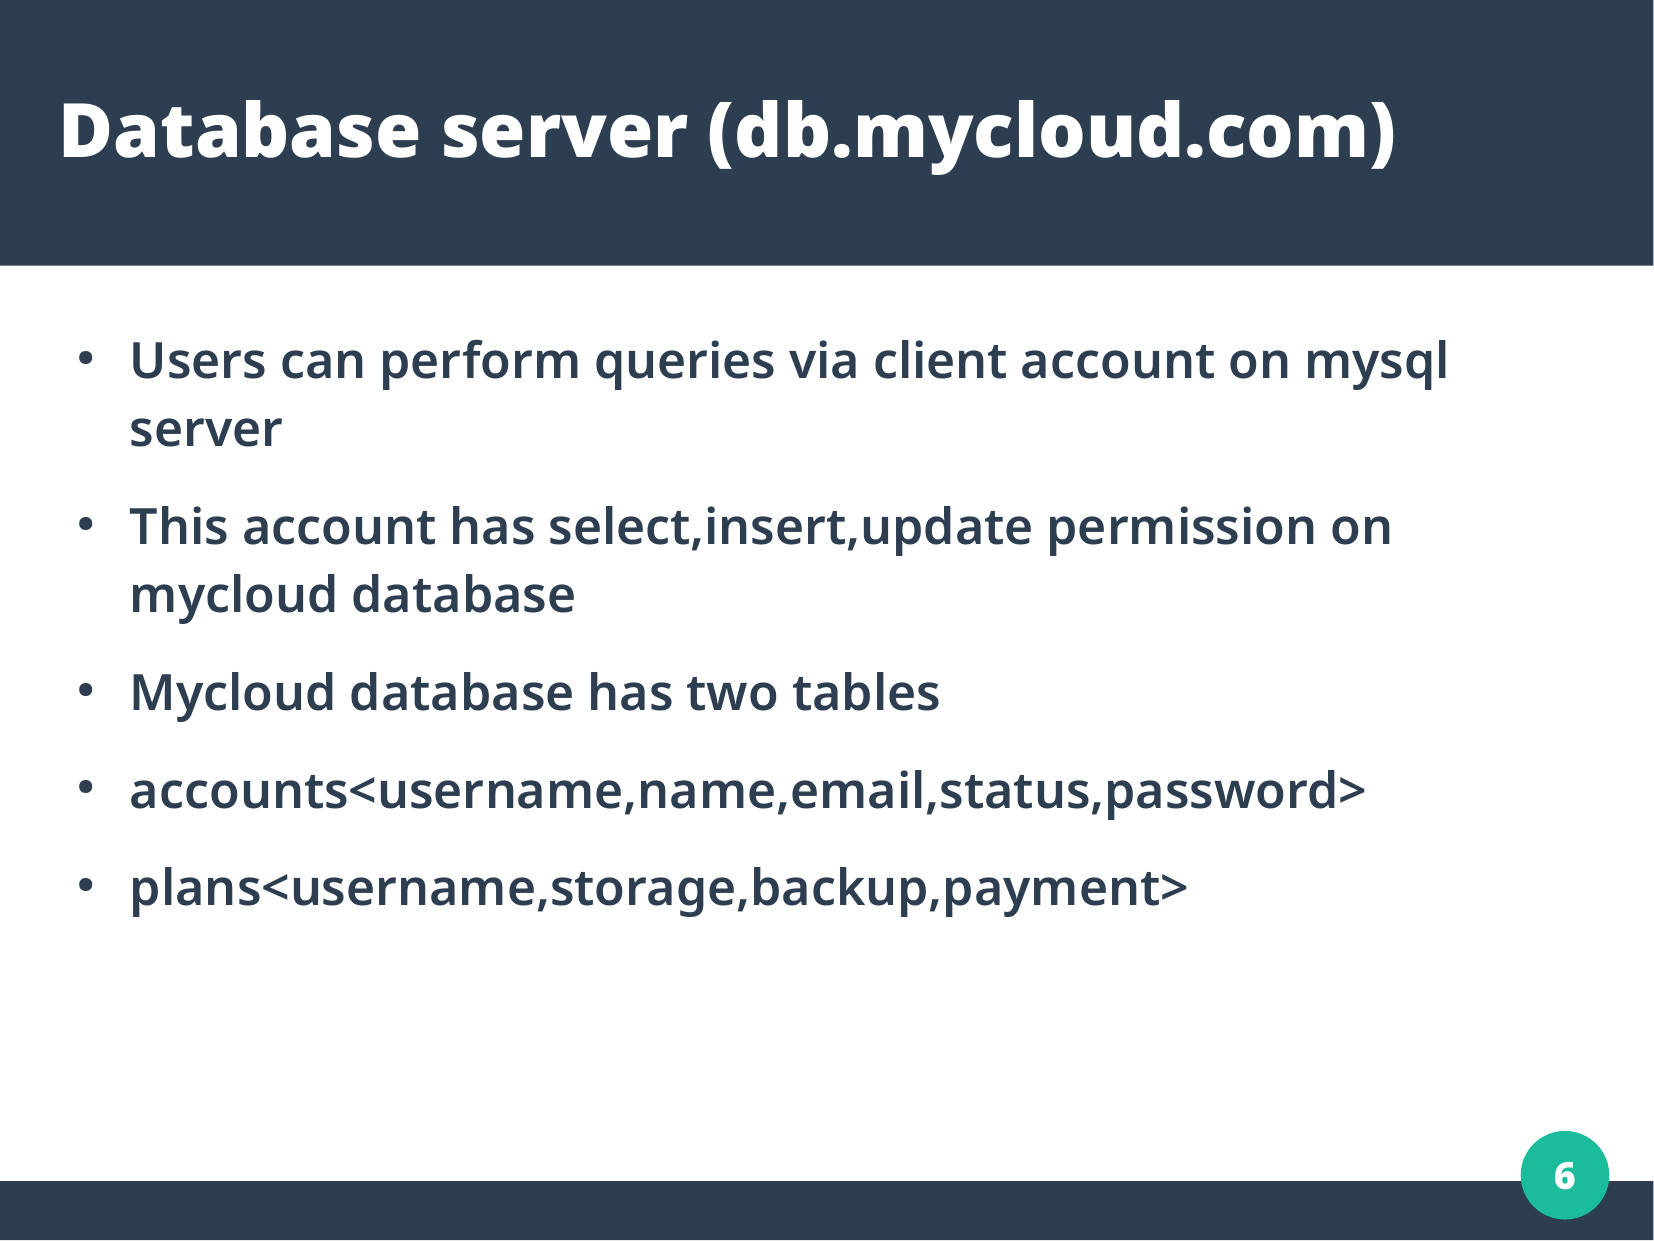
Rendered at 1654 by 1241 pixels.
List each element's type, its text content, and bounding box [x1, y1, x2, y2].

list Users can perform queries via client account on mysql server This account has select,insert,update permission on mycloud database Mycloud database has two tables accounts<username,name,email,status,password> plans<username,storage,backup,payment> [59, 324, 1595, 1152]
title Database server (db.mycloud.com) [59, 49, 1595, 207]
